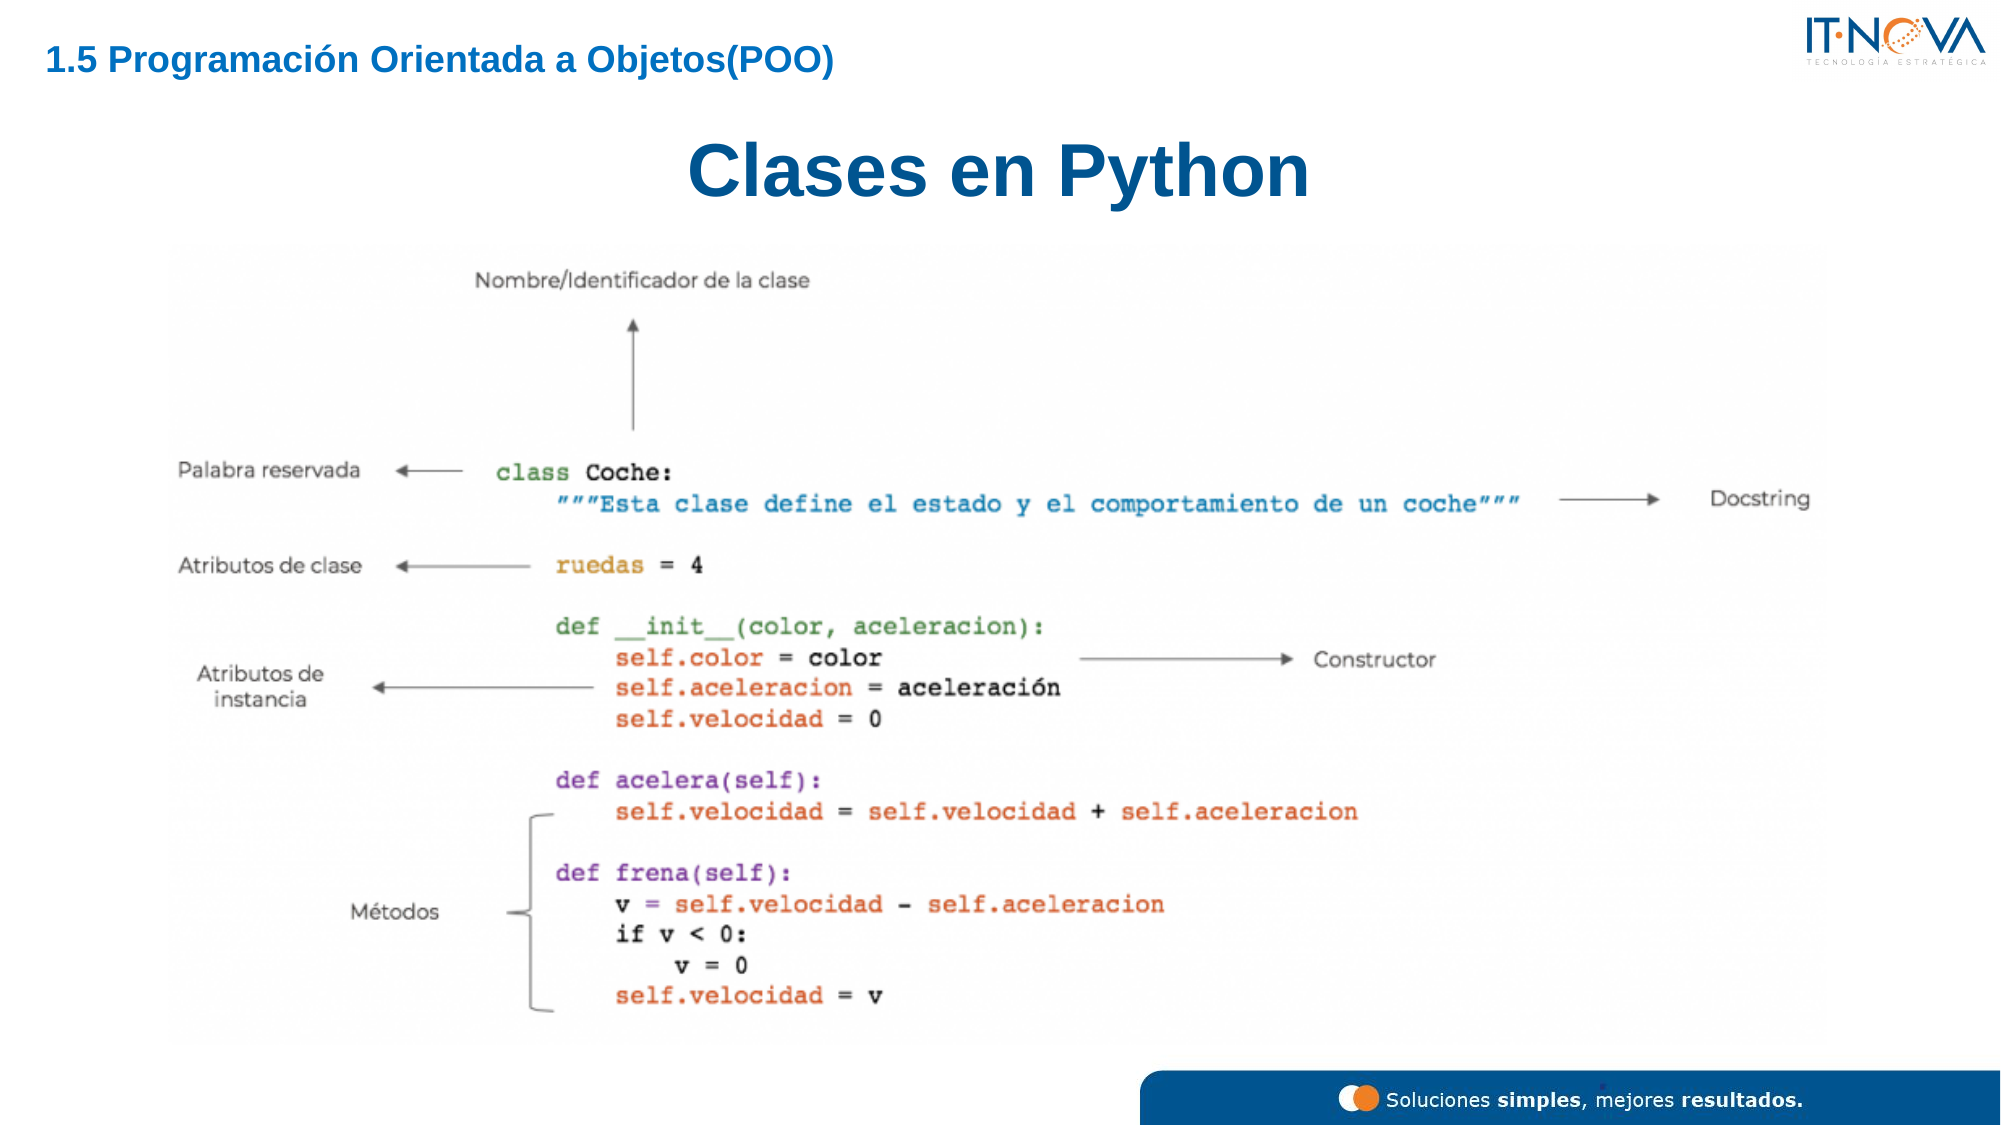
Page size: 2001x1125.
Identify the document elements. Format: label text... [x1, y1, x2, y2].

text_box Clases en Python [672, 113, 1331, 220]
picture [168, 244, 1827, 1045]
text_box 1.5 Programación Orientada a Objetos(POO) [30, 27, 856, 89]
